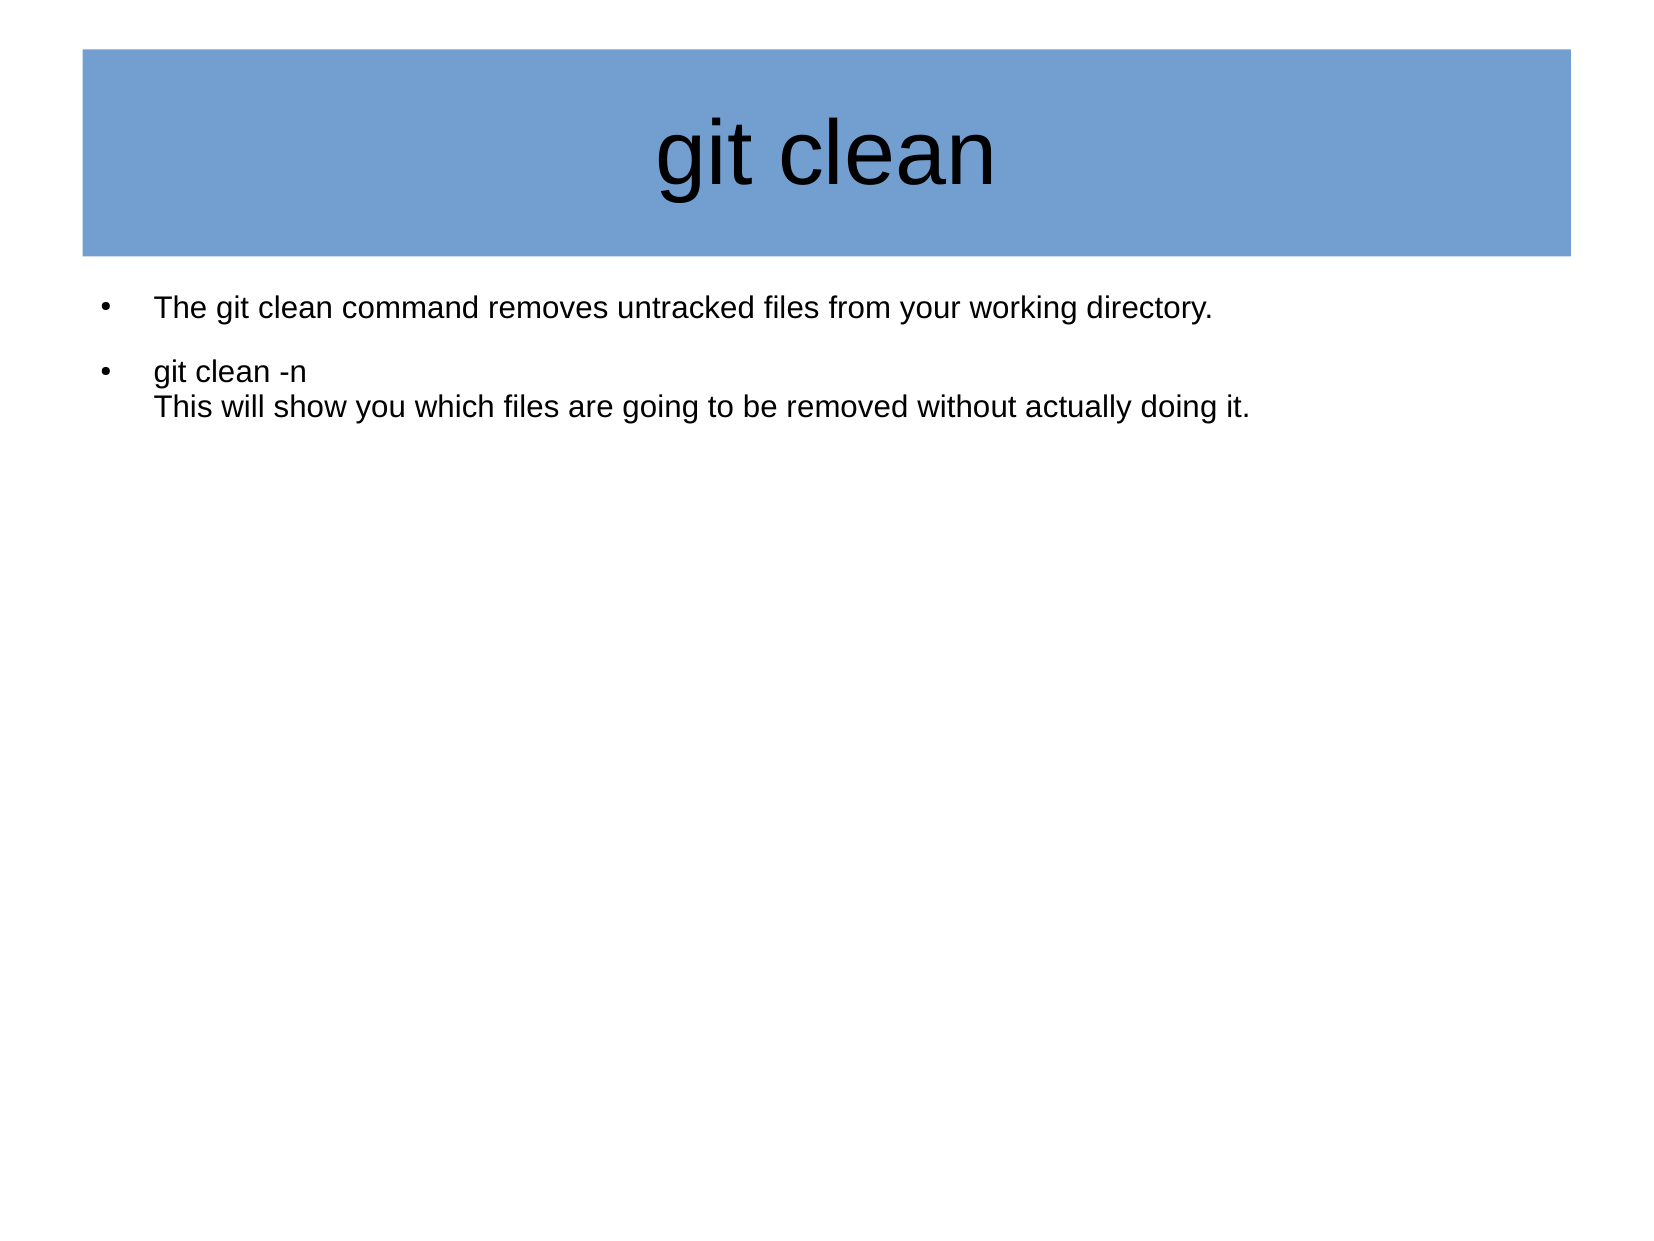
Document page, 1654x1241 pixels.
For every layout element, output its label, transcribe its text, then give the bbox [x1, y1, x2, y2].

title git clean [82, 49, 1571, 257]
list The git clean command removes untracked files from your working directory. git clean -n This will show you which files are going to be removed without actually doing it. [82, 290, 1571, 1010]
